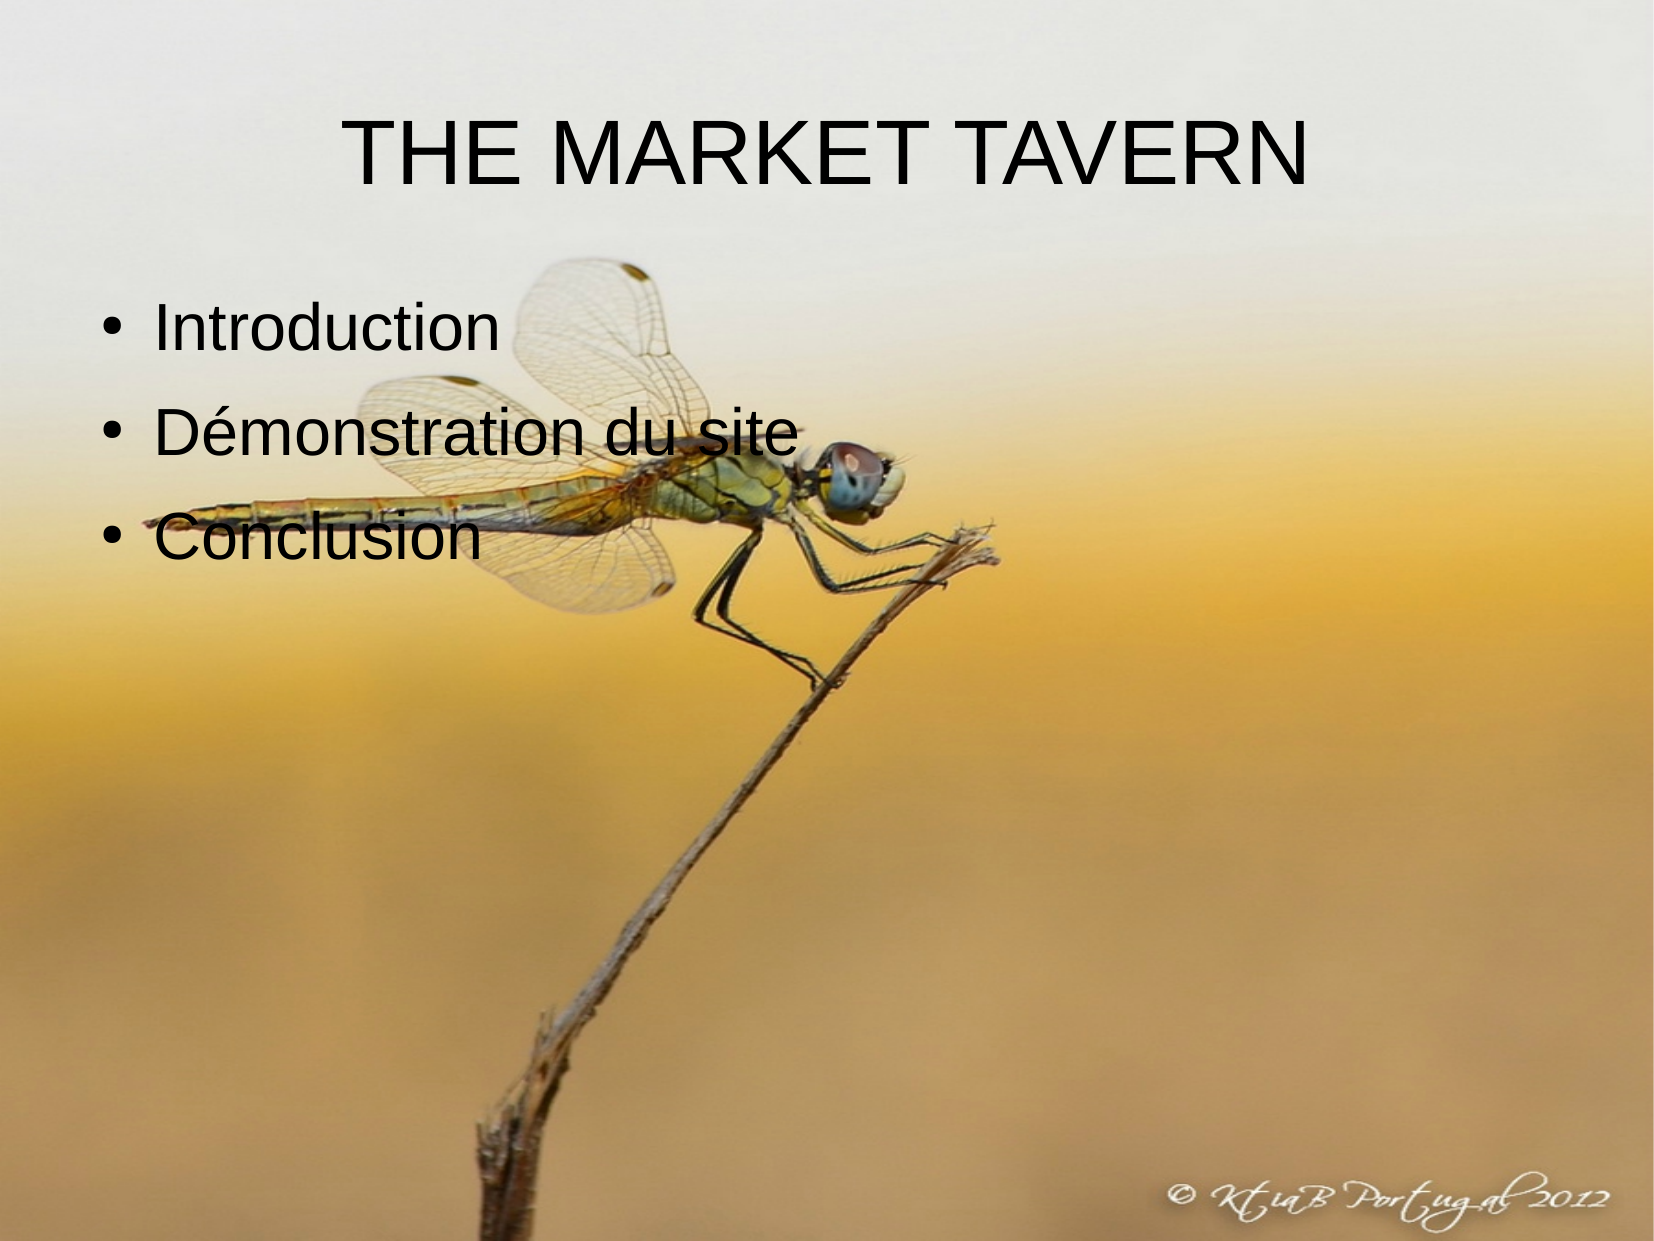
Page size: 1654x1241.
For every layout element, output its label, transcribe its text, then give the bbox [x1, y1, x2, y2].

title THE MARKET TAVERN [82, 49, 1571, 257]
list Introduction Démonstration du site Conclusion [82, 290, 1571, 1010]
picture [0, 0, 1654, 1241]
